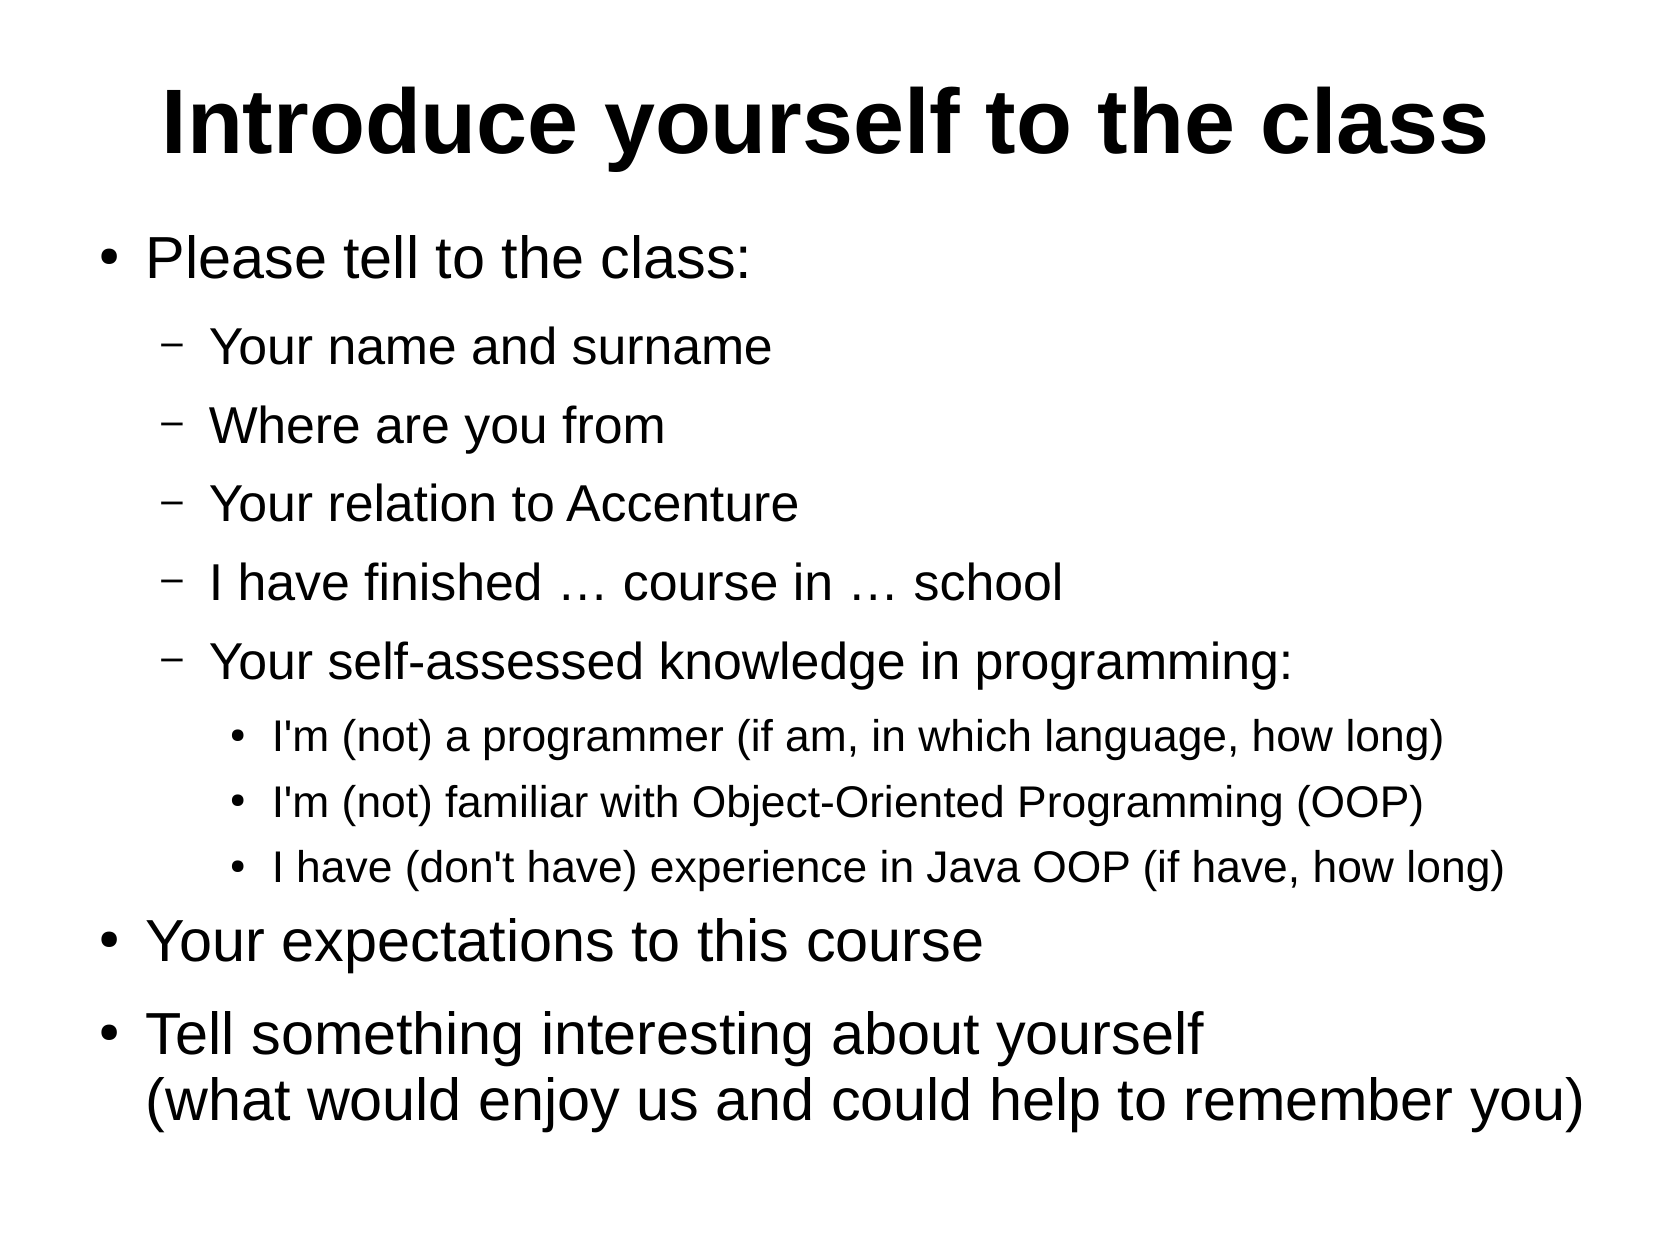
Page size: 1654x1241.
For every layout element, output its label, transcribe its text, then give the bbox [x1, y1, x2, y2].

list Please tell to the class: Your name and surname Where are you from Your relation to Accenture I have finished … course in … school Your self-assessed knowledge in programming: I'm (not) a programmer (if am, in which language, how long) I'm (not) familiar with Object-Oriented Programming (OOP) I have (don't have) experience in Java OOP (if have, how long) Your expectations to this course Tell something interesting about yourself (what would enjoy us and could help to remember you) [82, 225, 1606, 1186]
title Introduce yourself to the class [82, 49, 1571, 196]
